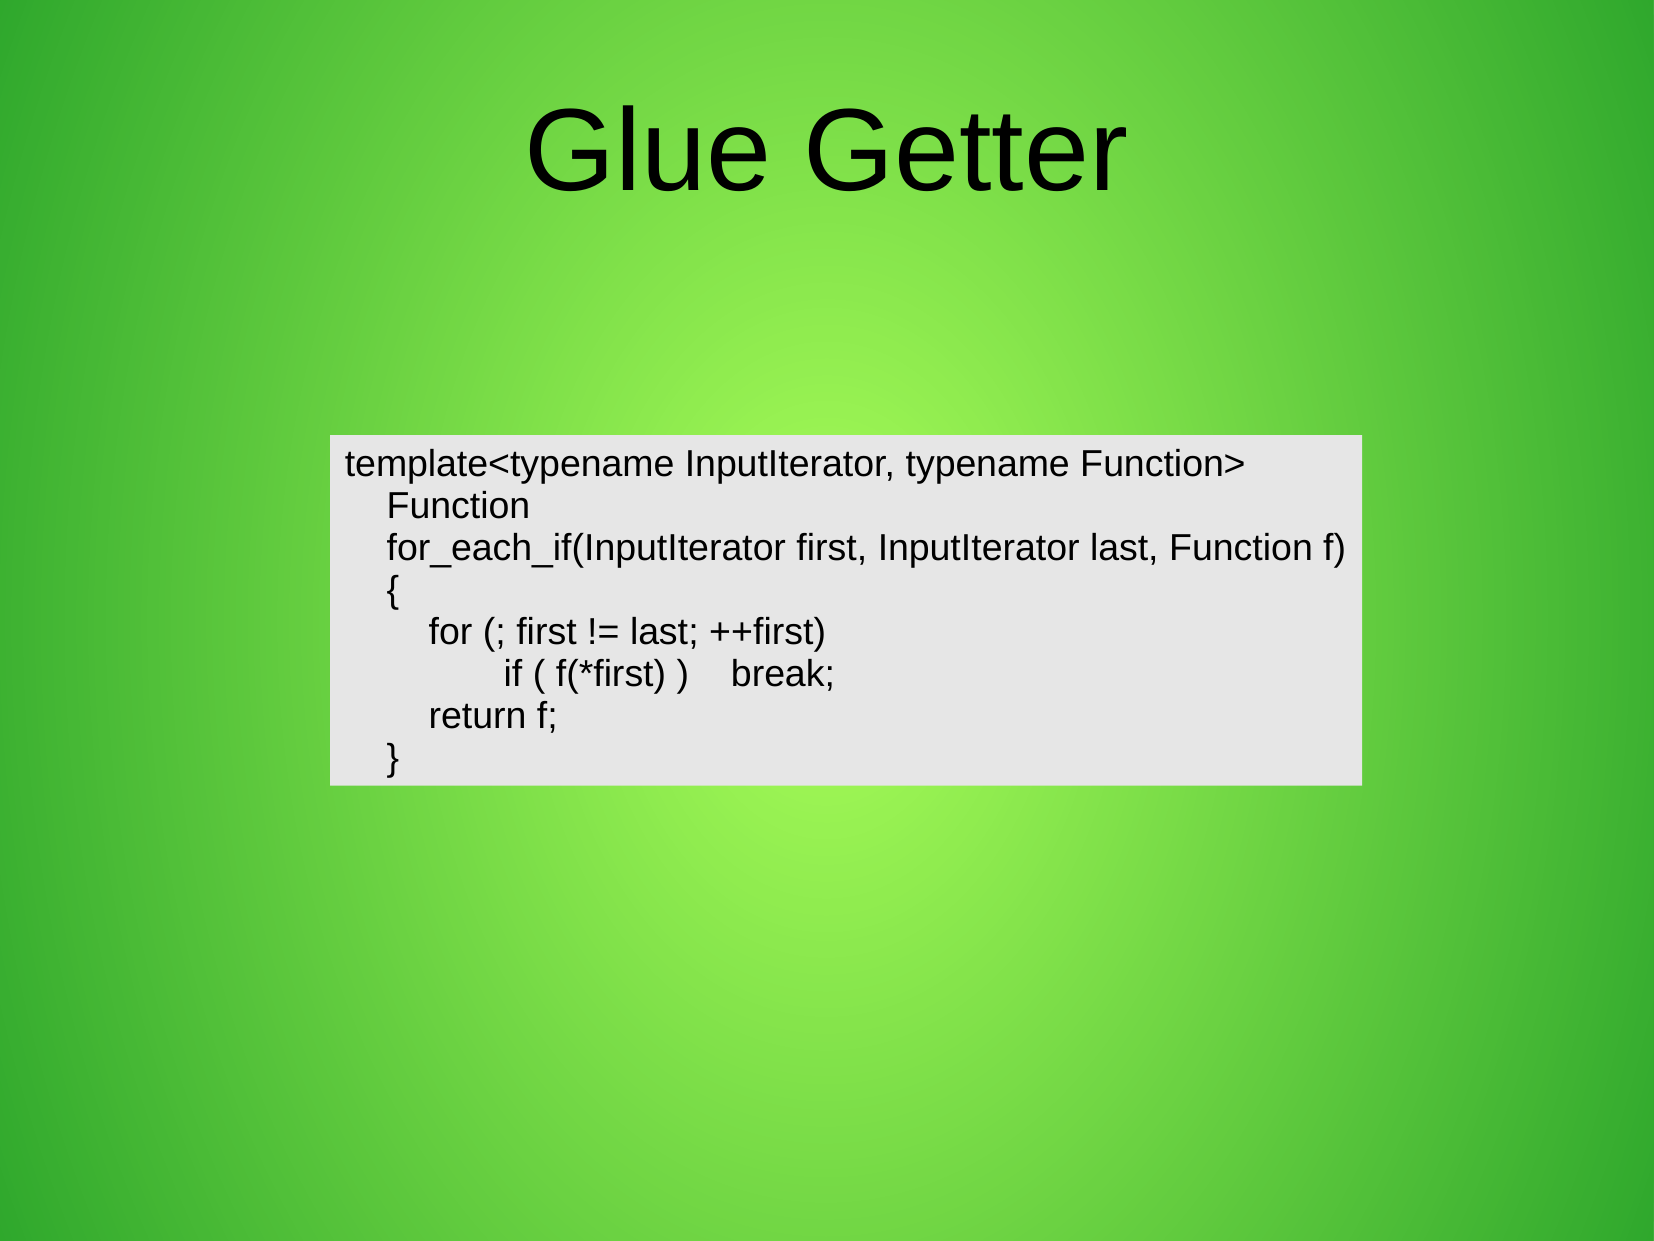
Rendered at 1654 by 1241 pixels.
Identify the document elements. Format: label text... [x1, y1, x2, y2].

title Glue Getter [82, 47, 1571, 252]
text_box template<typename InputIterator, typename Function> Function for_each_if(InputIterator first, InputIterator last, Function f) { for (; first != last; ++first) if ( f(*first) ) break; return f; } [330, 435, 1363, 786]
